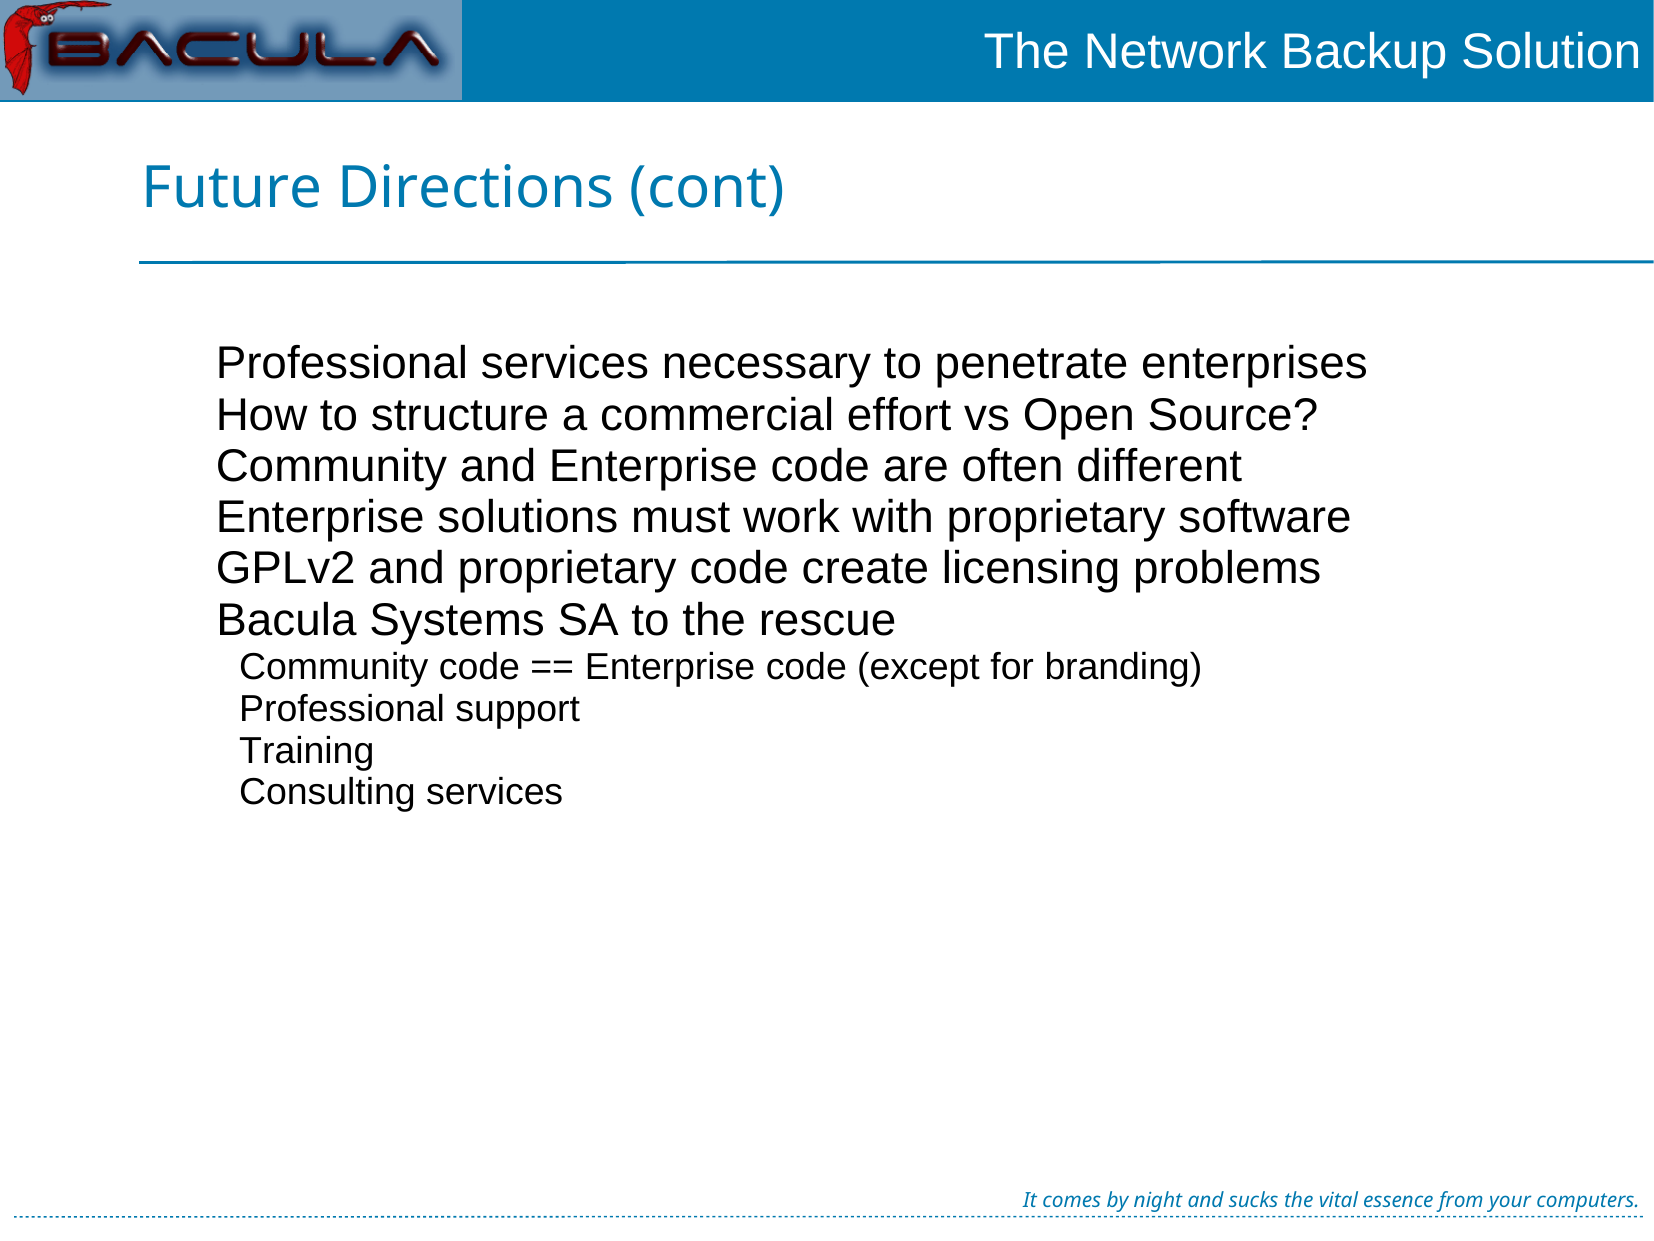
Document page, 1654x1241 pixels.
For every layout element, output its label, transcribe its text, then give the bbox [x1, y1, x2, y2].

list Professional services necessary to penetrate enterprises How to structure a commercial effort vs Open Source? Community and Enterprise code are often different Enterprise solutions must work with proprietary software GPLv2 and proprietary code create licensing problems Bacula Systems SA to the rescue Community code == Enterprise code (except for branding) Professional support Training Consulting services [144, 337, 1538, 1088]
picture [0, 0, 461, 99]
title Future Directions (cont) [141, 112, 1501, 226]
